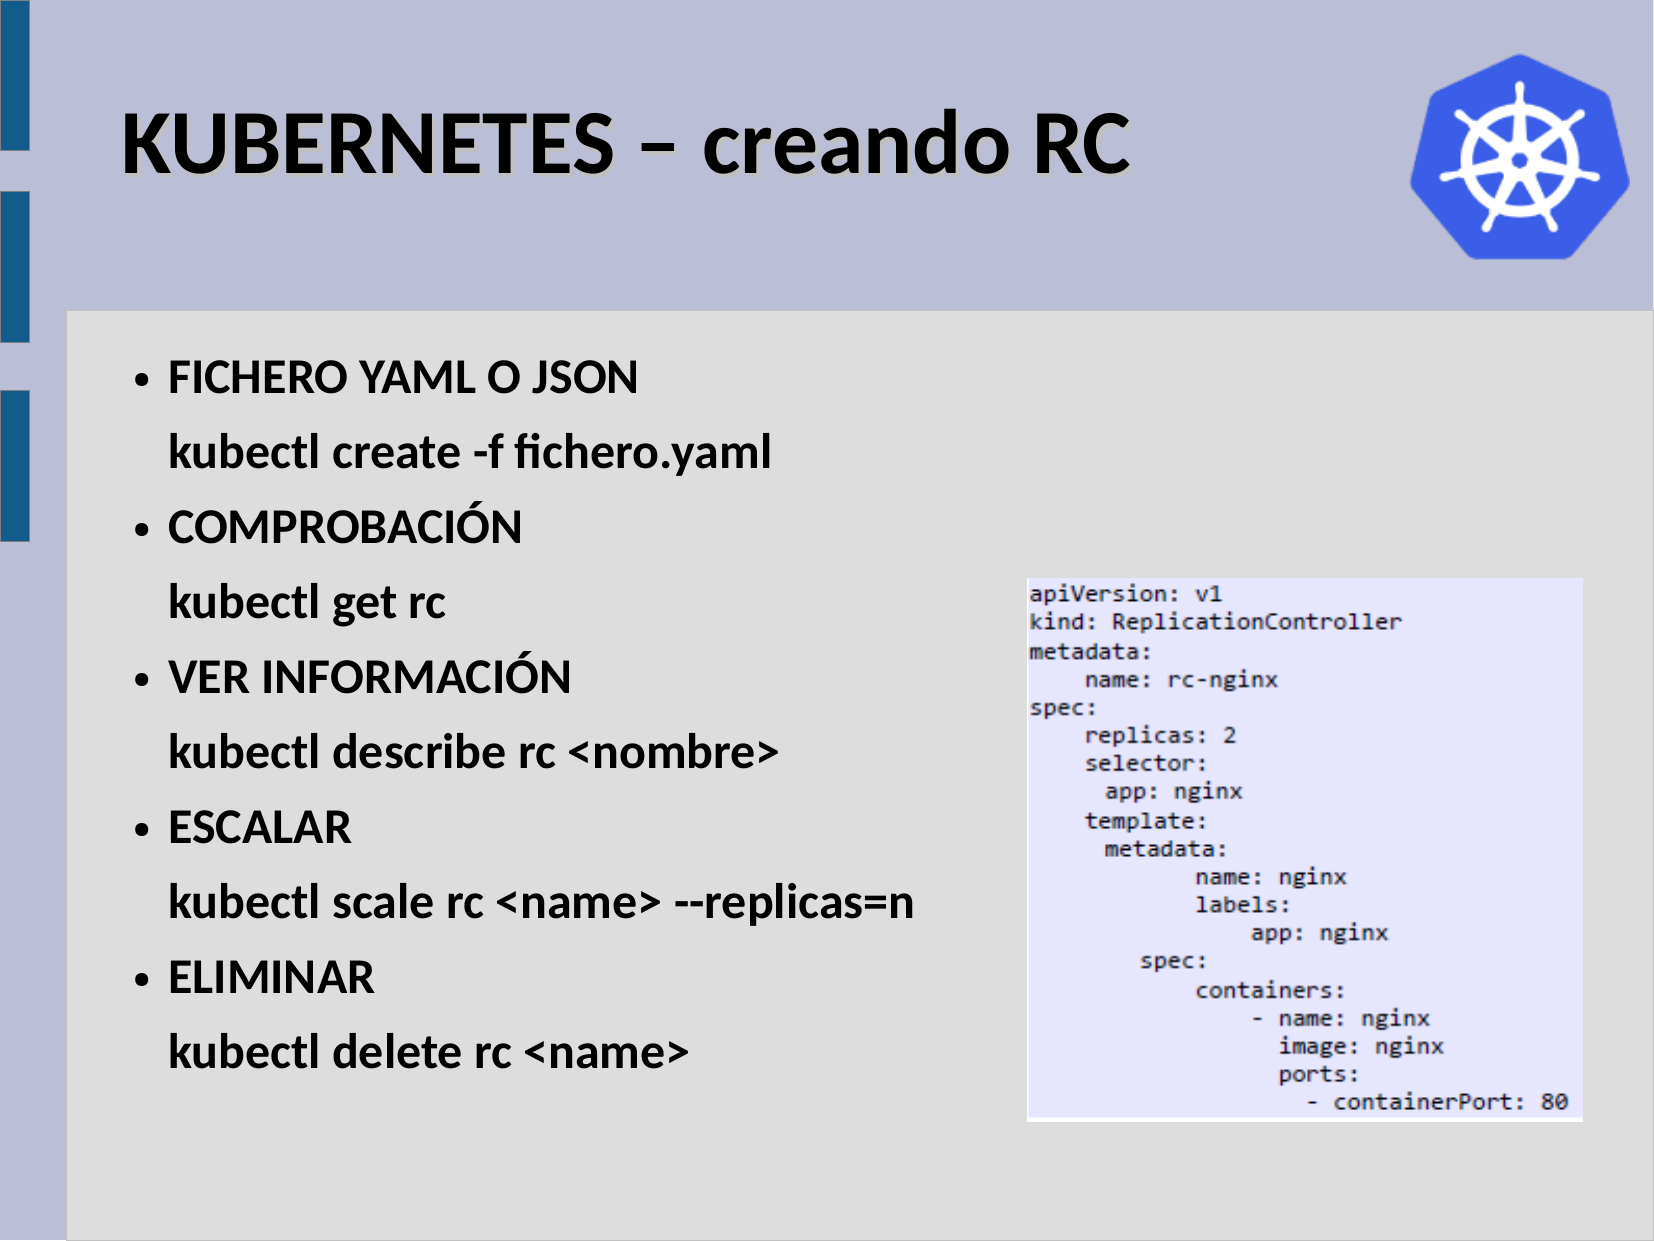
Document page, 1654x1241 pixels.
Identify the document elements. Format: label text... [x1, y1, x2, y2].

text_box KUBERNETES – creando RC [106, 97, 1513, 225]
text_box FICHERO YAML O JSON kubectl create -f fichero.yaml COMPROBACIÓN kubectl get rc VER INFORMACIÓN kubectl describe rc <nombre> ESCALAR kubectl scale rc <name> --replicas=n ELIMINAR kubectl delete rc <name> [118, 323, 1583, 1241]
picture [1382, 47, 1654, 267]
picture [1027, 578, 1583, 1123]
